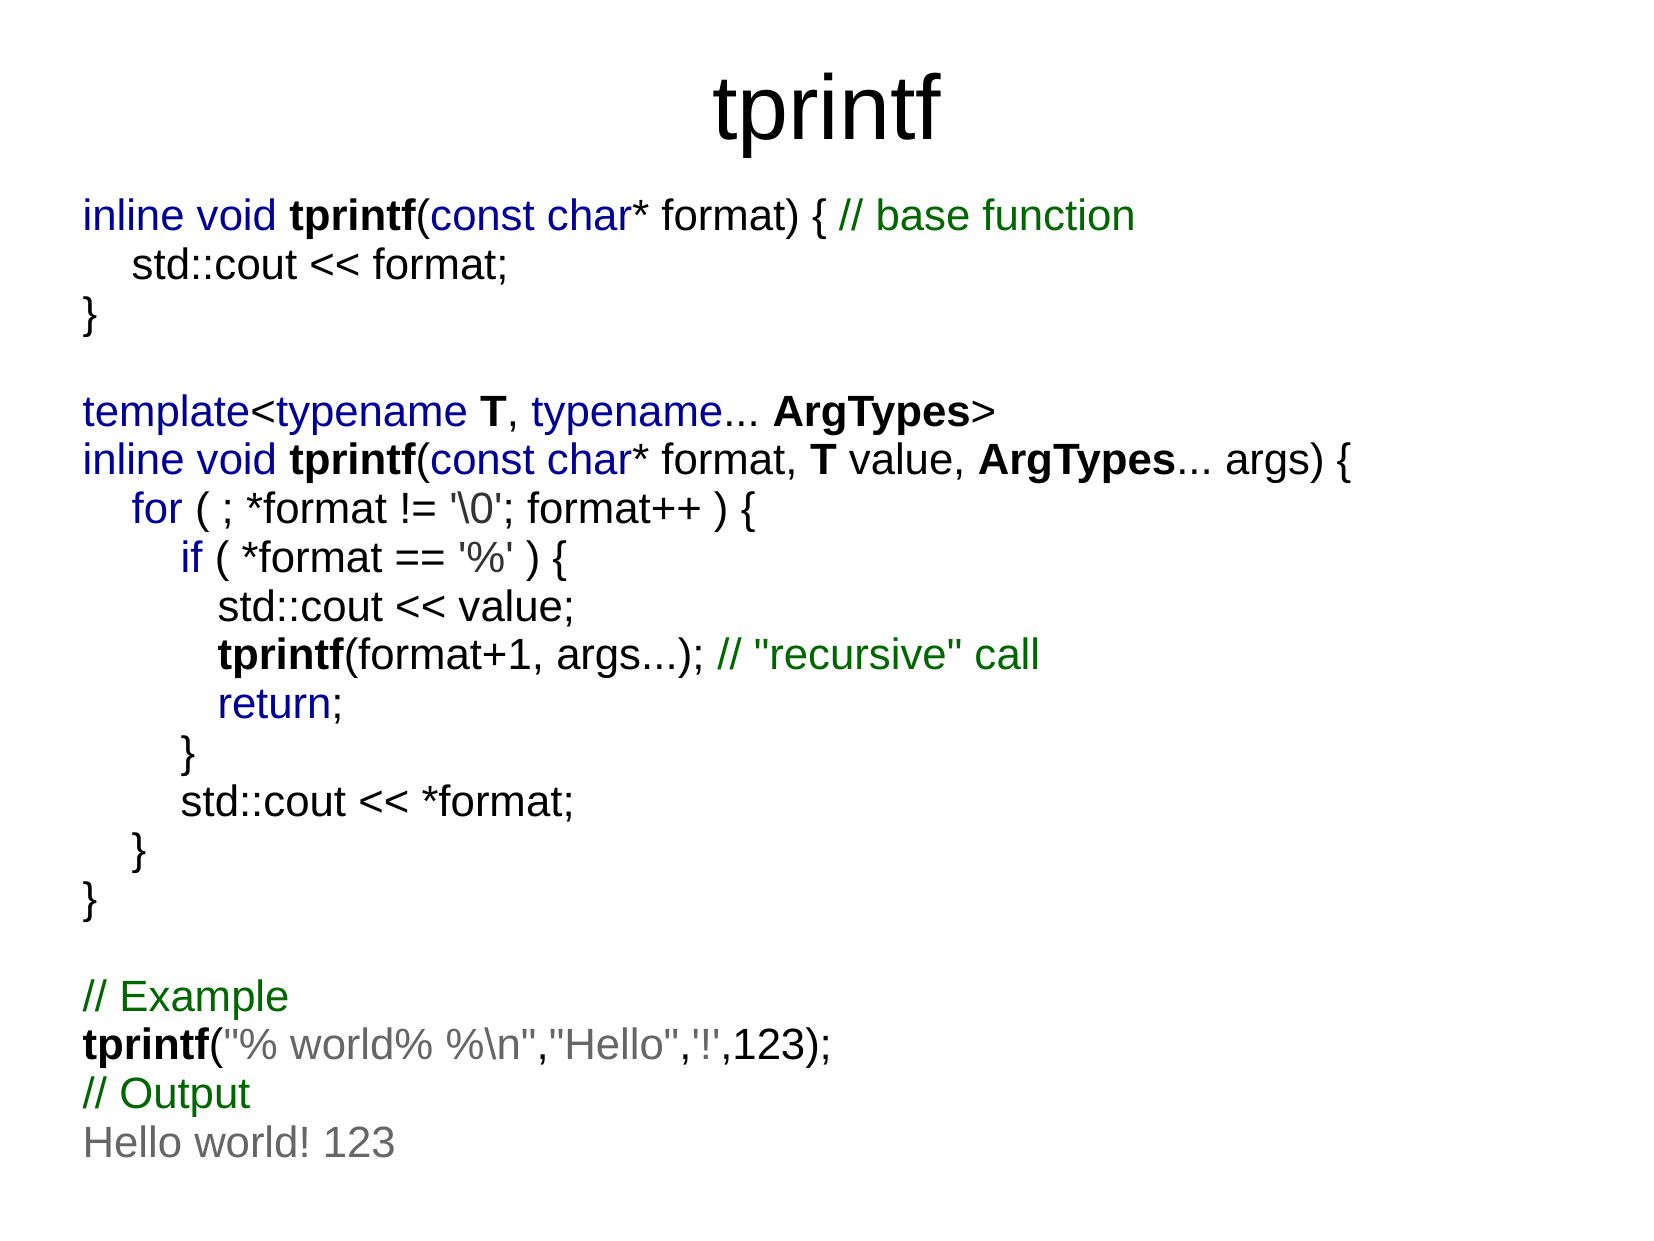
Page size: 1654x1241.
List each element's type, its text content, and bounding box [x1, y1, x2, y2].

subtitle inline void tprintf(const char* format) { // base function std::cout << format; } template<typename T, typename... ArgTypes> inline void tprintf(const char* format, T value, ArgTypes... args) { for ( ; *format != '\0'; format++ ) { if ( *format == '%' ) { std::cout << value; tprintf(format+1, args...); // "recursive" call return; } std::cout << *format; } } // Example tprintf("% world% %\n","Hello",'!',123); // Output Hello world! 123 [82, 165, 1571, 1193]
title tprintf [82, 49, 1571, 165]
